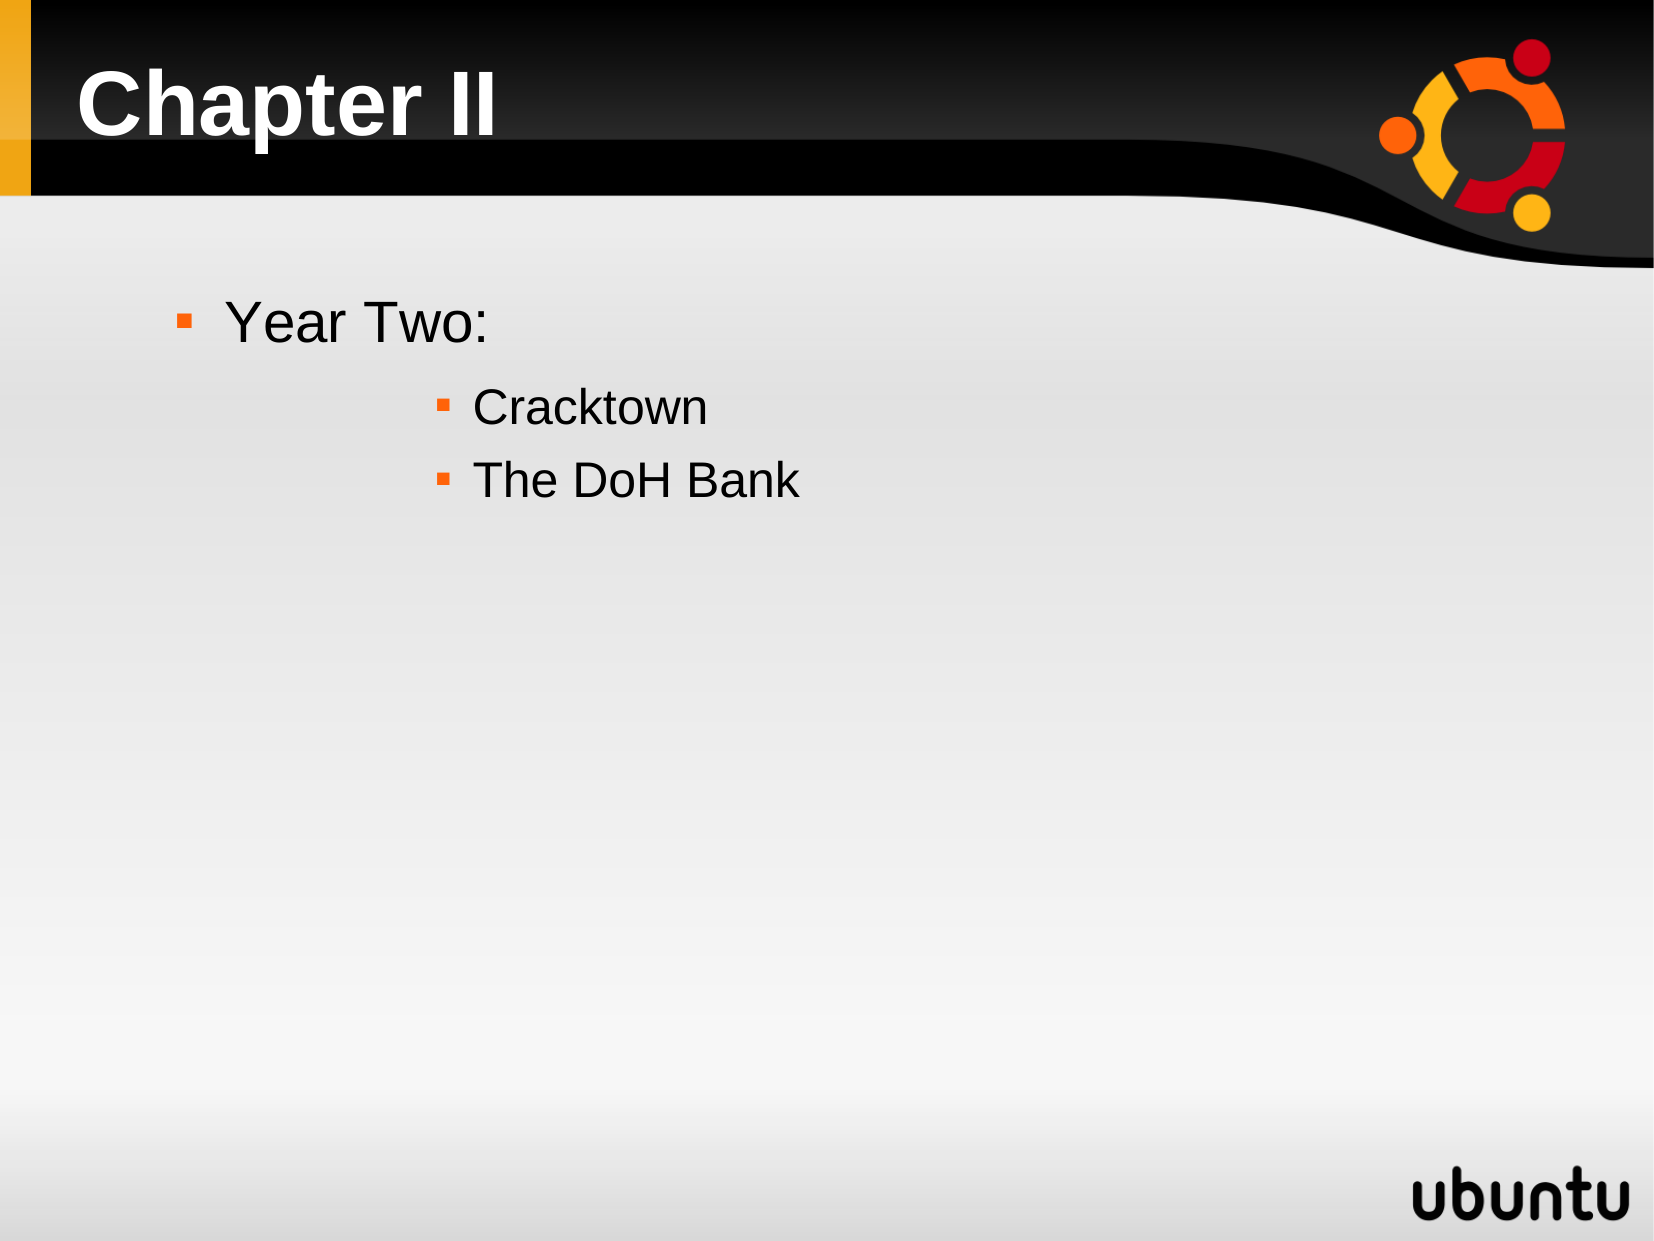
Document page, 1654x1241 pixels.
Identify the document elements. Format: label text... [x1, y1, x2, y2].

picture [0, 0, 1654, 1241]
list Year Two: Cracktown The DoH Bank [82, 290, 1571, 1094]
title Chapter II [76, 7, 1565, 200]
